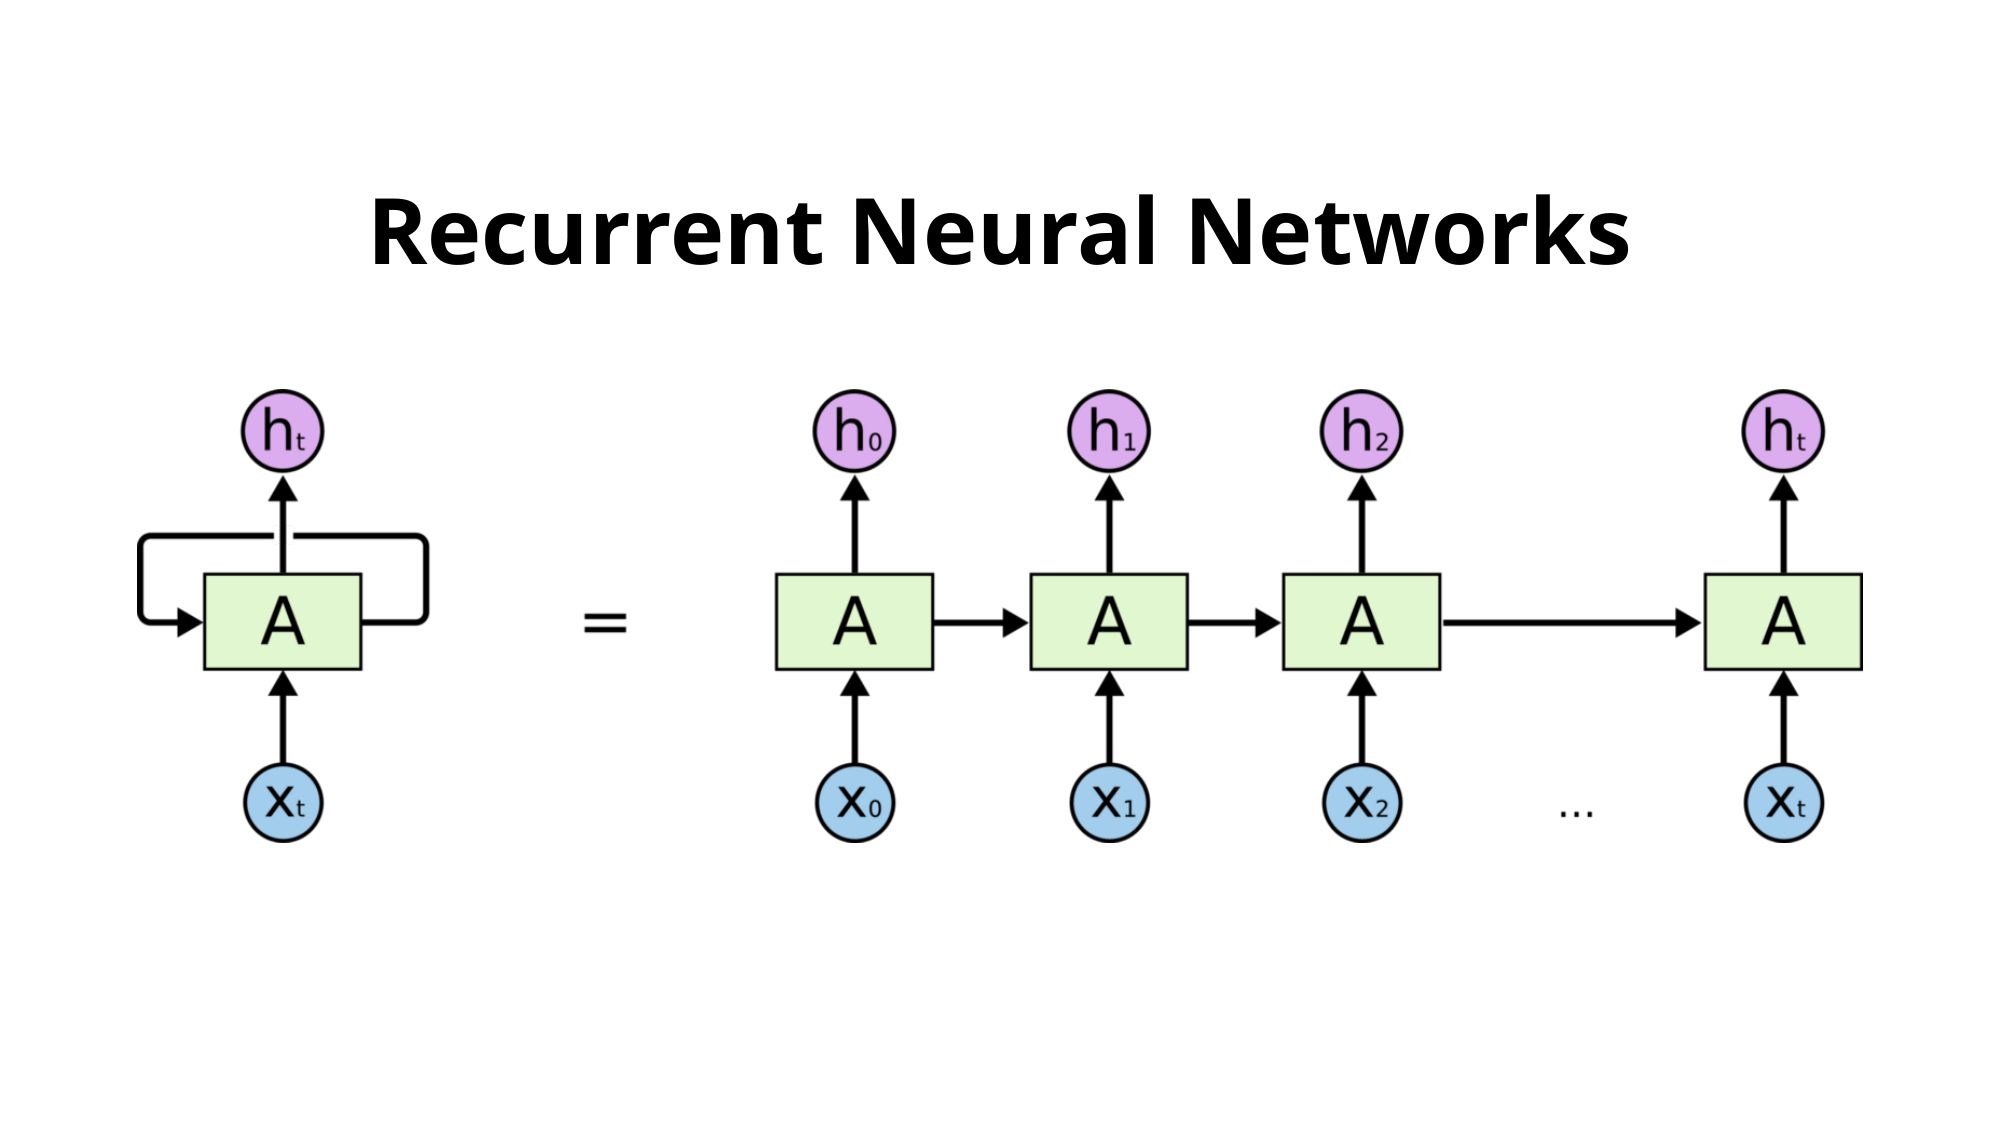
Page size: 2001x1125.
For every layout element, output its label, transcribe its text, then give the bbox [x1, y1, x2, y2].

title Recurrent Neural Networks [137, 126, 1863, 344]
picture [137, 389, 1863, 843]
